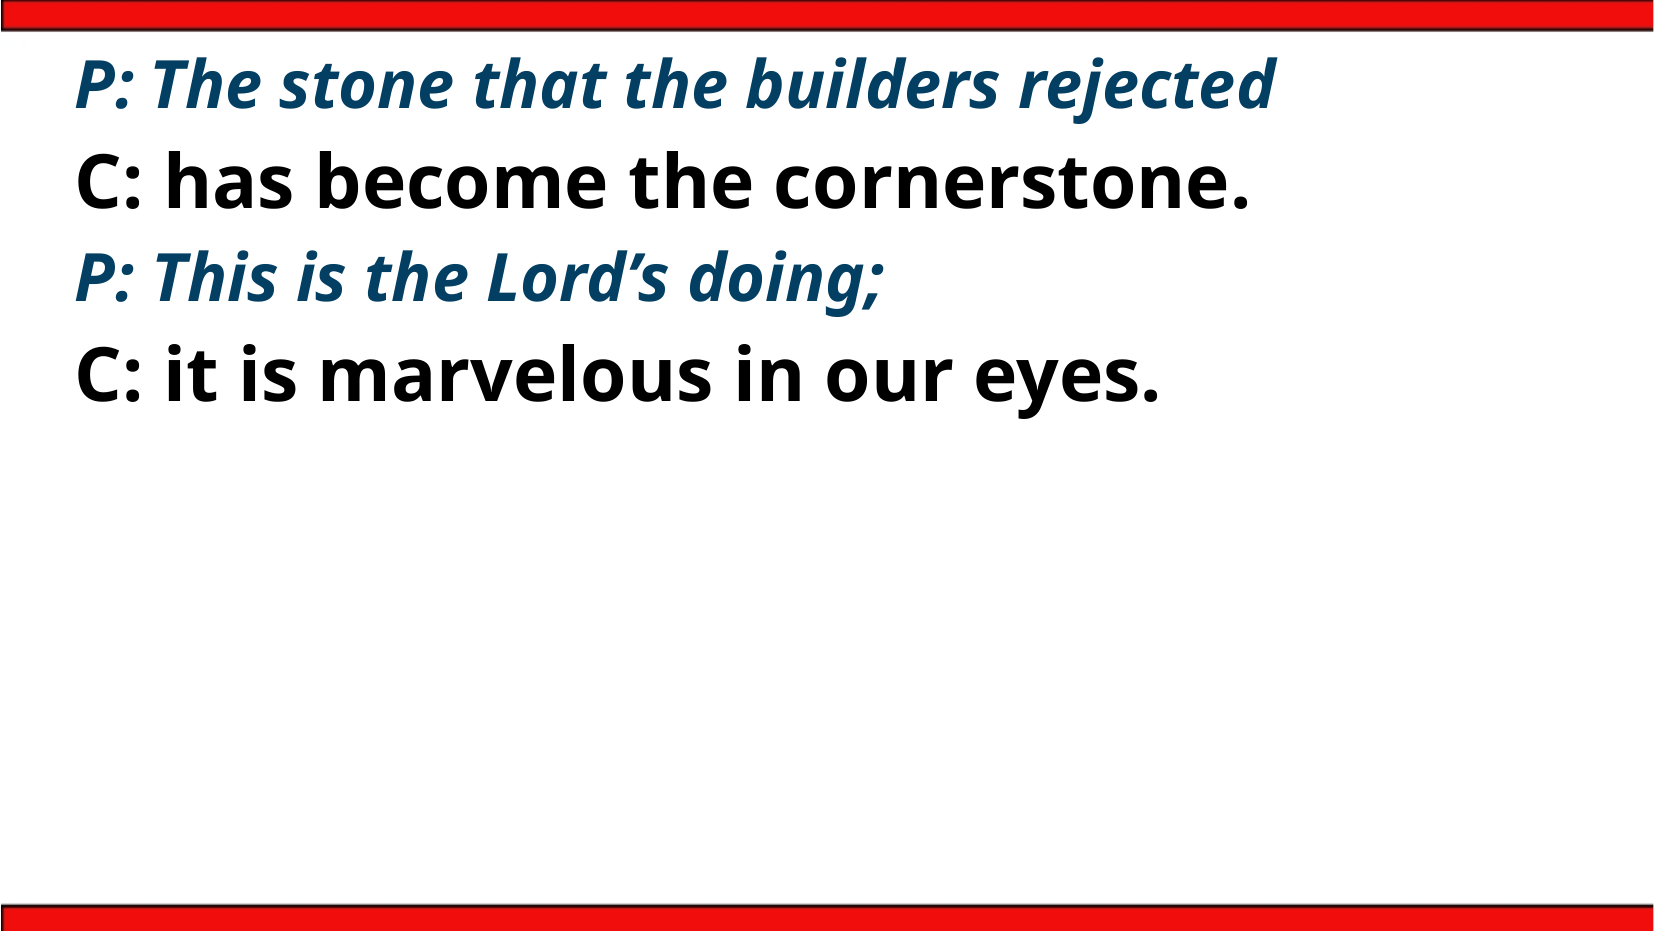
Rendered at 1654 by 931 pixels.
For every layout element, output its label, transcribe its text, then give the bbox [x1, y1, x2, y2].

picture [1, 0, 1654, 931]
text_box P: The stone that the builders rejected C: has become the cornerstone. P: This is the Lord’s doing; C: it is marvelous in our eyes. [60, 30, 1591, 422]
